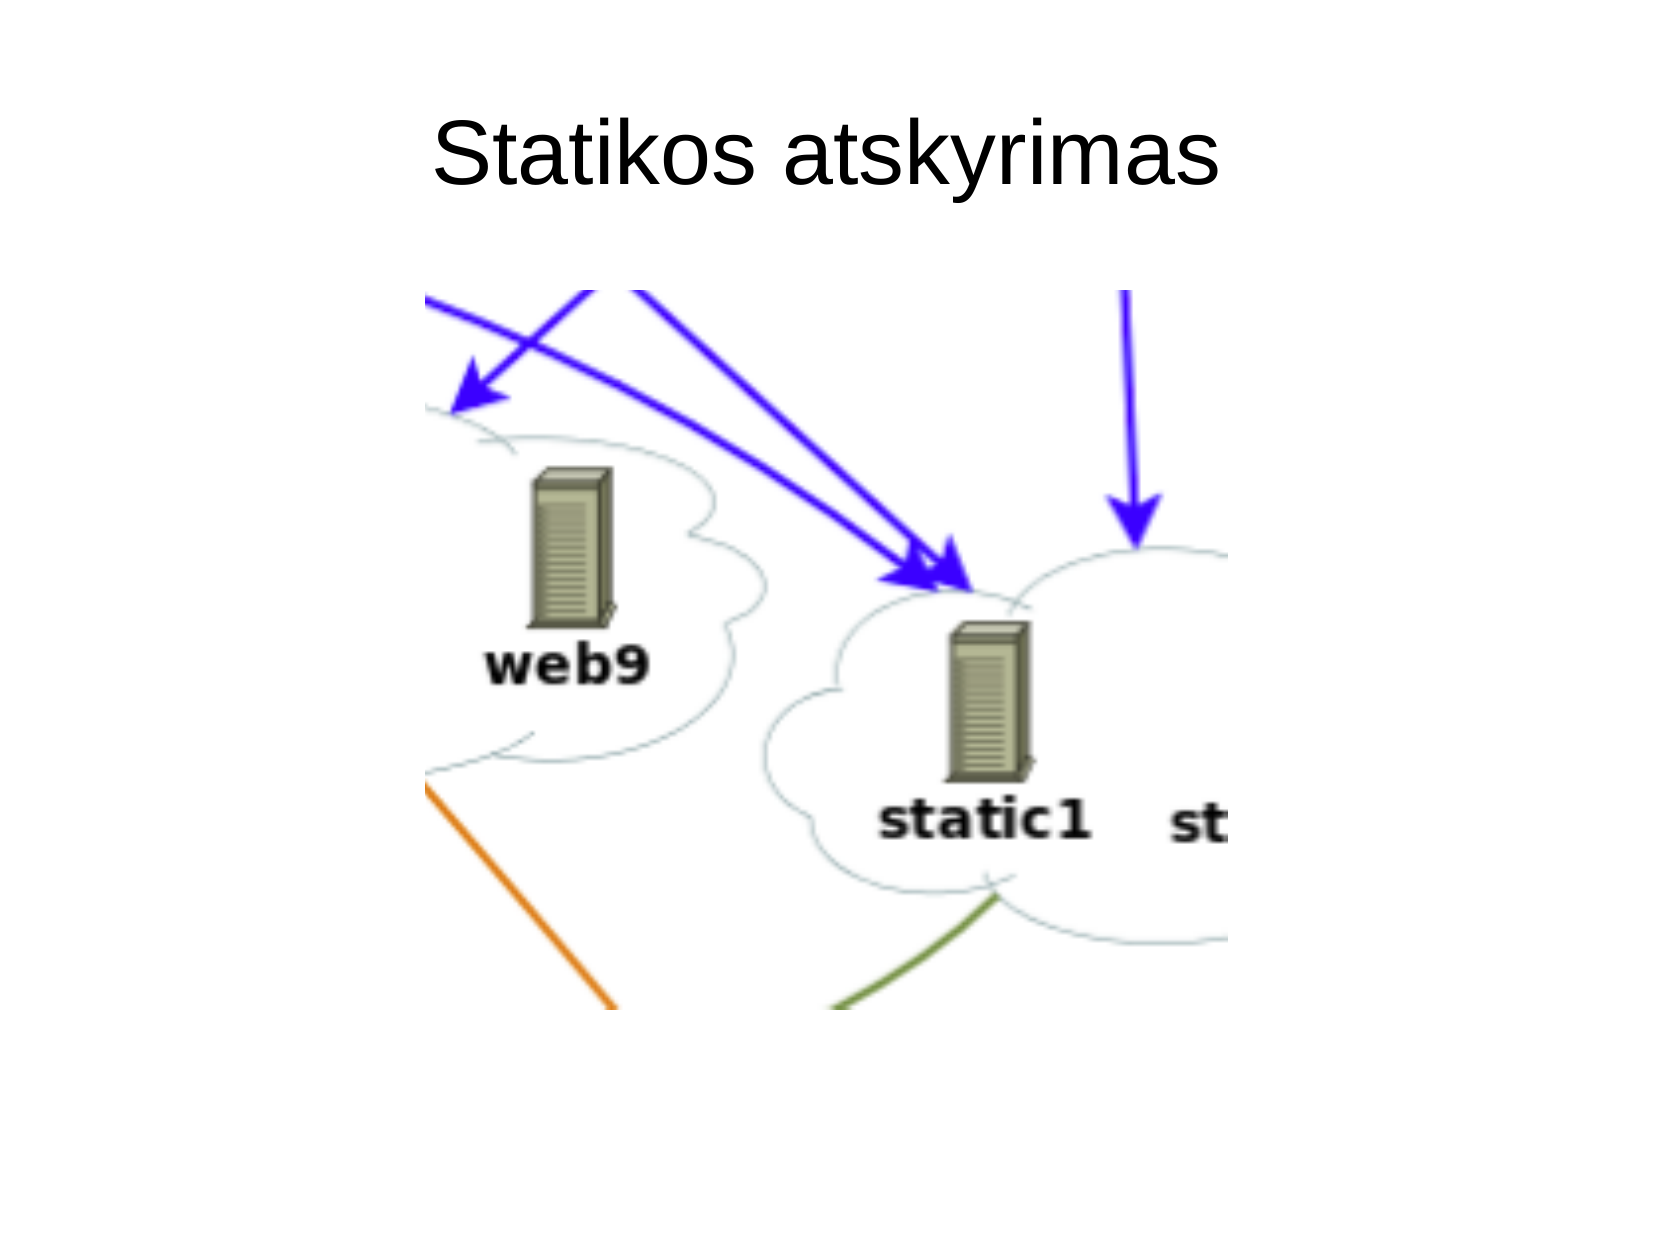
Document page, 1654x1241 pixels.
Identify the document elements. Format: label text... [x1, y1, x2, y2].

title Statikos atskyrimas [82, 49, 1571, 257]
picture [425, 290, 1228, 1010]
